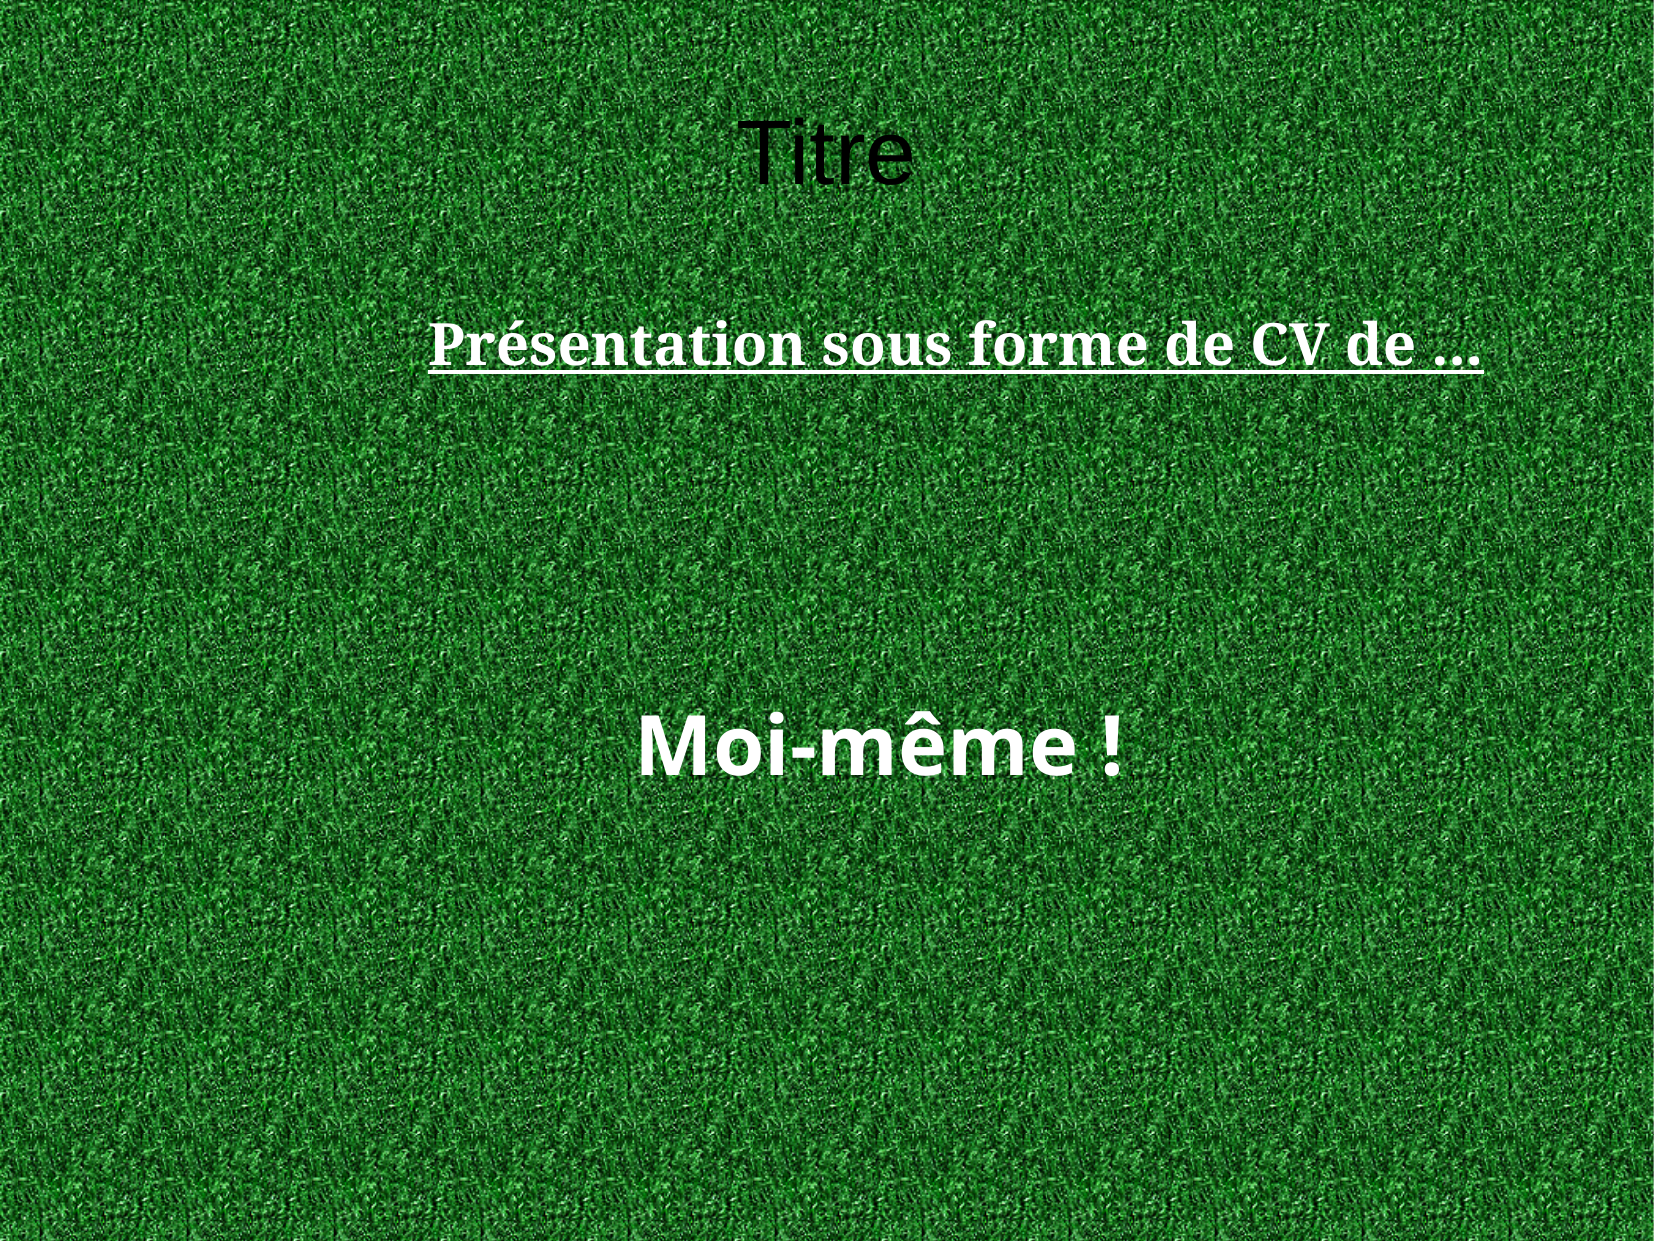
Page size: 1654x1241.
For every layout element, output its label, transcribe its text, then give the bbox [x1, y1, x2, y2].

text_box Présentation sous forme de CV de ... [413, 295, 1343, 382]
picture [0, 0, 1654, 1241]
text_box Moi-même ! [620, 679, 1068, 820]
title Titre [82, 56, 1571, 250]
